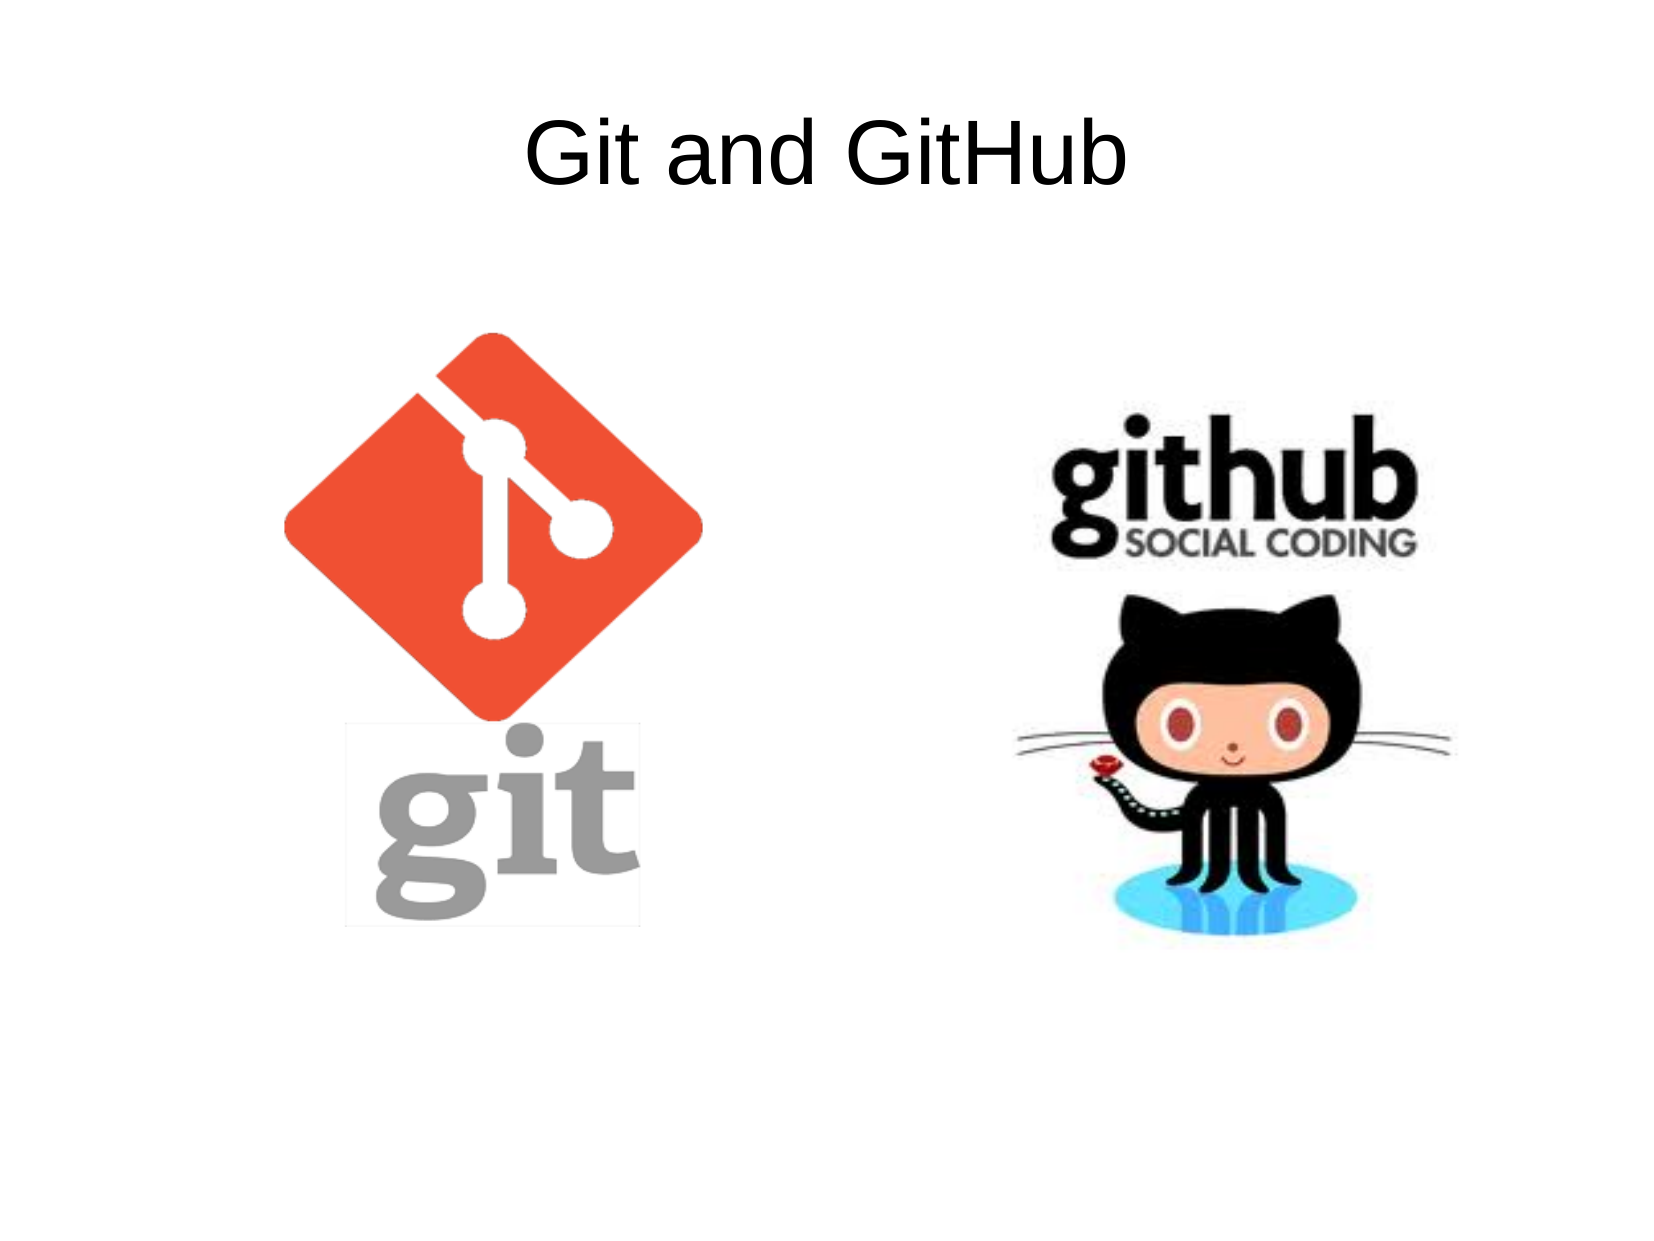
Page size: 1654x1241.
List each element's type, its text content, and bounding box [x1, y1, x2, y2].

picture [992, 307, 1477, 957]
picture [165, 318, 821, 927]
title Git and GitHub [82, 49, 1571, 257]
